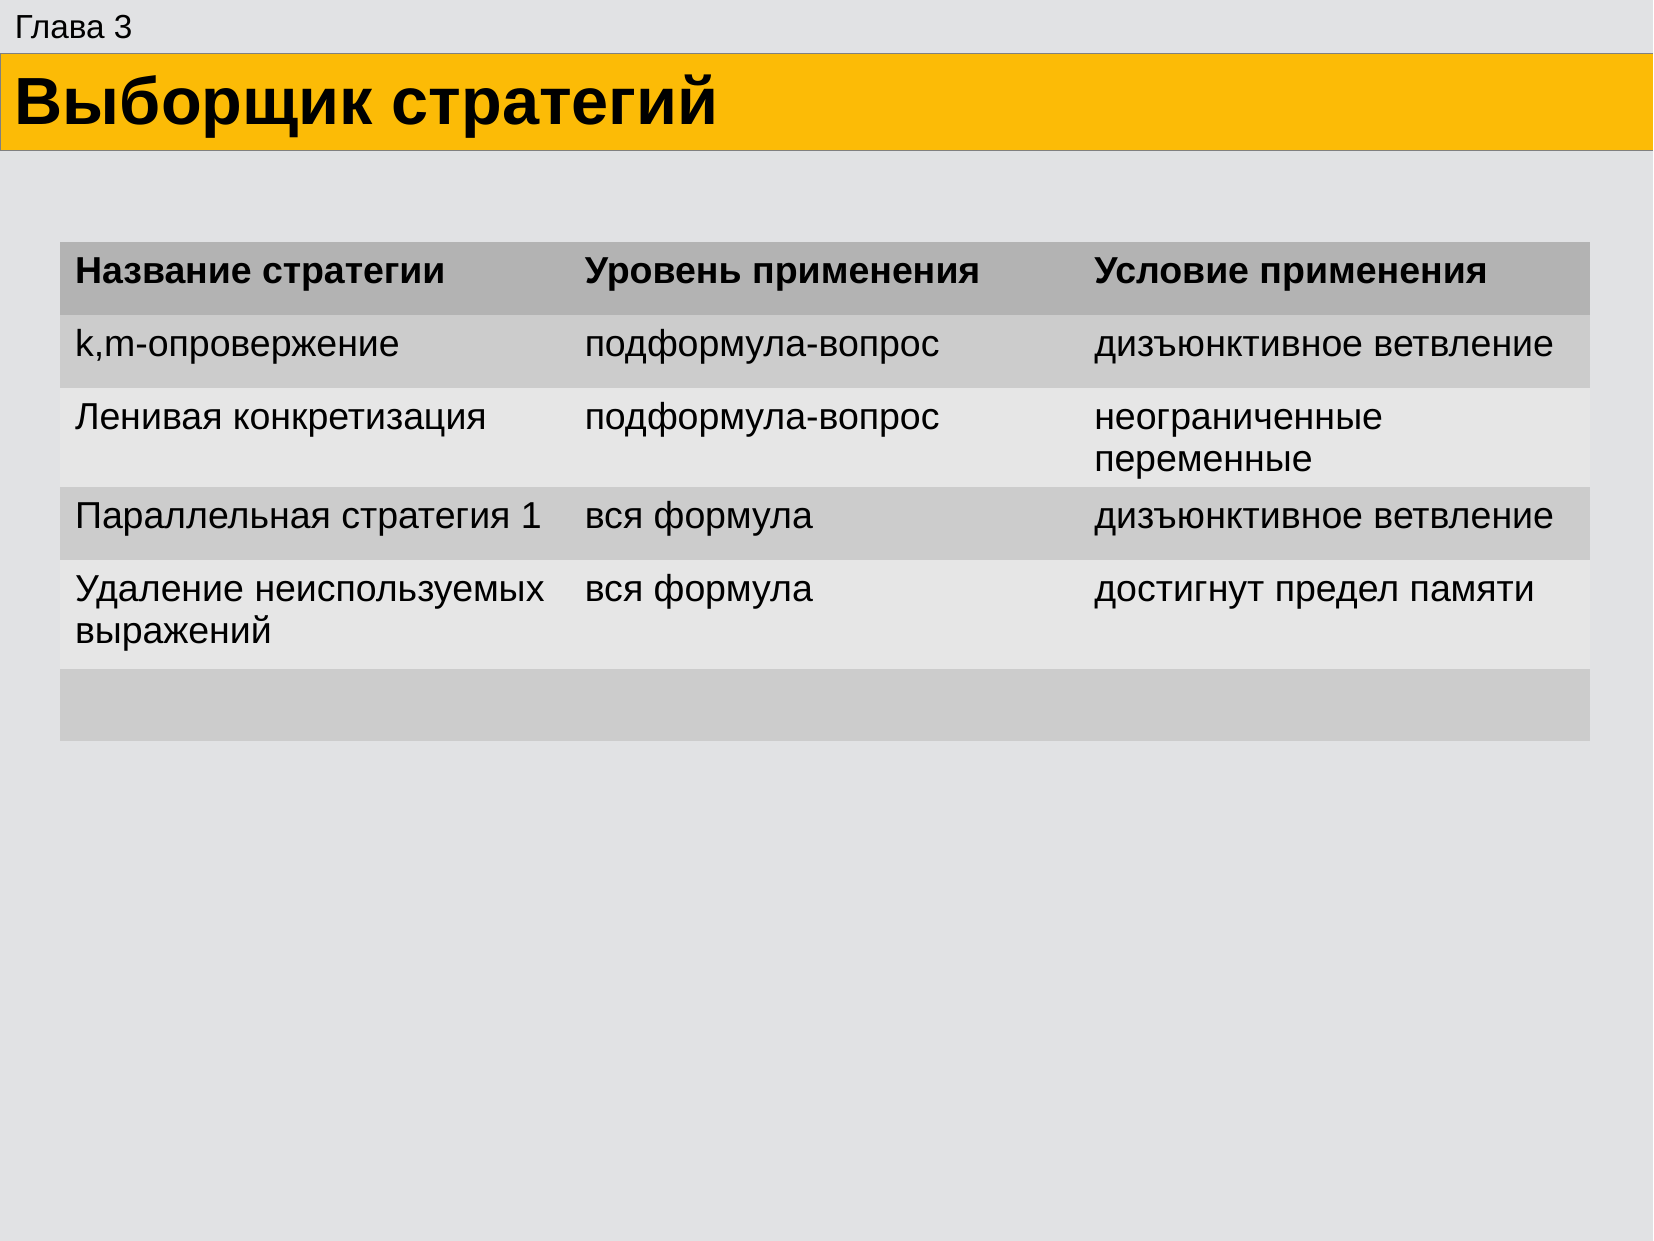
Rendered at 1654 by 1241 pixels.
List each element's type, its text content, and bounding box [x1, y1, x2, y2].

table_cell Ленивая конкретизация [60, 388, 570, 487]
text_box Выборщик стратегий [0, 53, 1653, 151]
table_cell неограниченные переменные [1080, 388, 1590, 487]
table_cell Параллельная стратегия 1 [60, 487, 570, 560]
table_cell дизъюнктивное ветвление [1080, 487, 1590, 560]
table_cell дизъюнктивное ветвление [1080, 315, 1590, 388]
table_cell вся формула [570, 560, 1080, 669]
table_cell Удаление неиспользуемых выражений [60, 560, 570, 669]
table_header Уровень применения [570, 242, 1080, 315]
table_cell [60, 669, 570, 741]
table_cell [570, 669, 1080, 741]
table_cell вся формула [570, 487, 1080, 560]
table_cell [1080, 669, 1590, 741]
table_header Название стратегии [60, 242, 570, 315]
table_header Условие применения [1080, 242, 1590, 315]
text_box Глава 3 [0, 1, 129, 58]
table_cell подформула-вопрос [570, 315, 1080, 388]
table_cell достигнут предел памяти [1080, 560, 1590, 669]
table_cell подформула-вопрос [570, 388, 1080, 487]
table_cell k,m-опровержение [60, 315, 570, 388]
